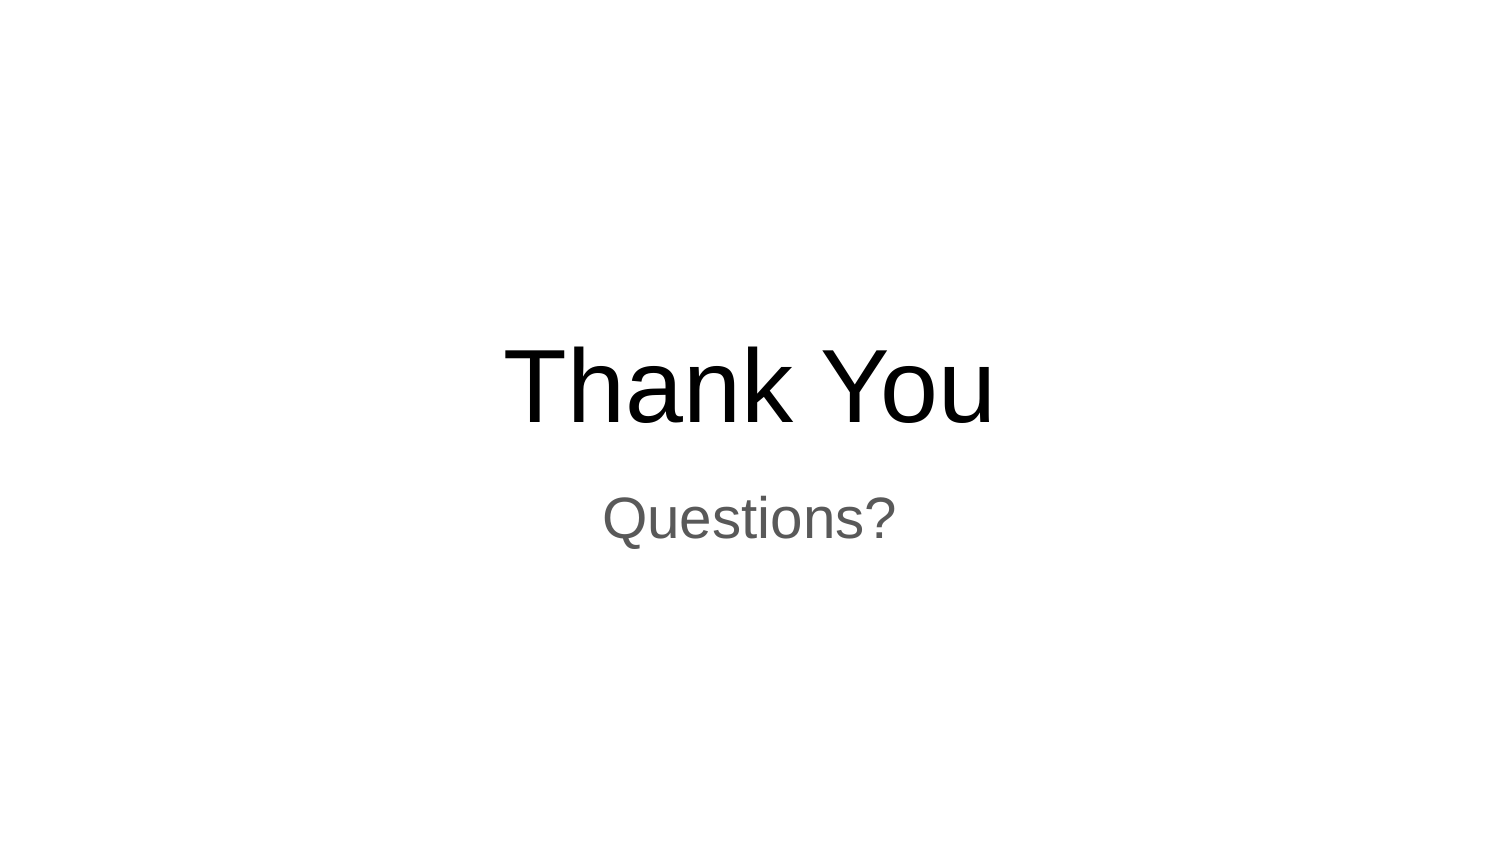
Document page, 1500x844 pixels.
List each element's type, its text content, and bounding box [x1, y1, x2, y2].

title Thank You [51, 122, 1449, 459]
subtitle Questions? [51, 464, 1449, 595]
